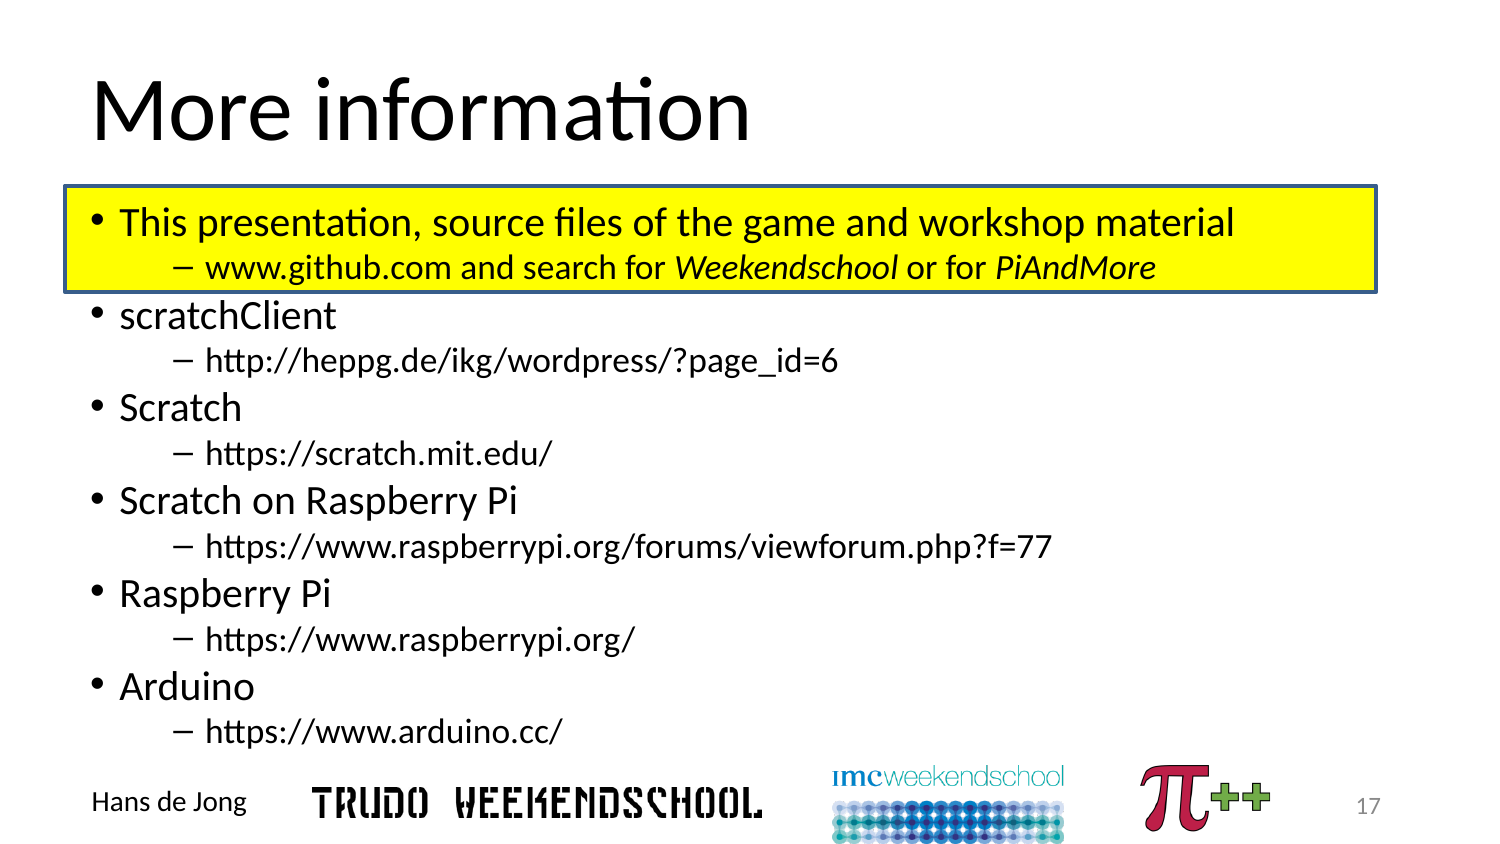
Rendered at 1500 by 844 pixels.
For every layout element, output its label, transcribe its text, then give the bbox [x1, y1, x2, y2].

text_box [65, 186, 1376, 292]
text_box 17 [1340, 782, 1426, 827]
title More information [75, 33, 1426, 175]
list This presentation, source files of the game and workshop material www.github.com and search for Weekendschool or for PiAndMore scratchClient http://heppg.de/ikg/wordpress/?page_id=6 Scratch https://scratch.mit.edu/ Scratch on Raspberry Pi https://www.raspberrypi.org/forums/viewforum.php?f=77 Raspberry Pi https://www.raspberrypi.org/ Arduino https://www.arduino.cc/ [75, 196, 1426, 777]
